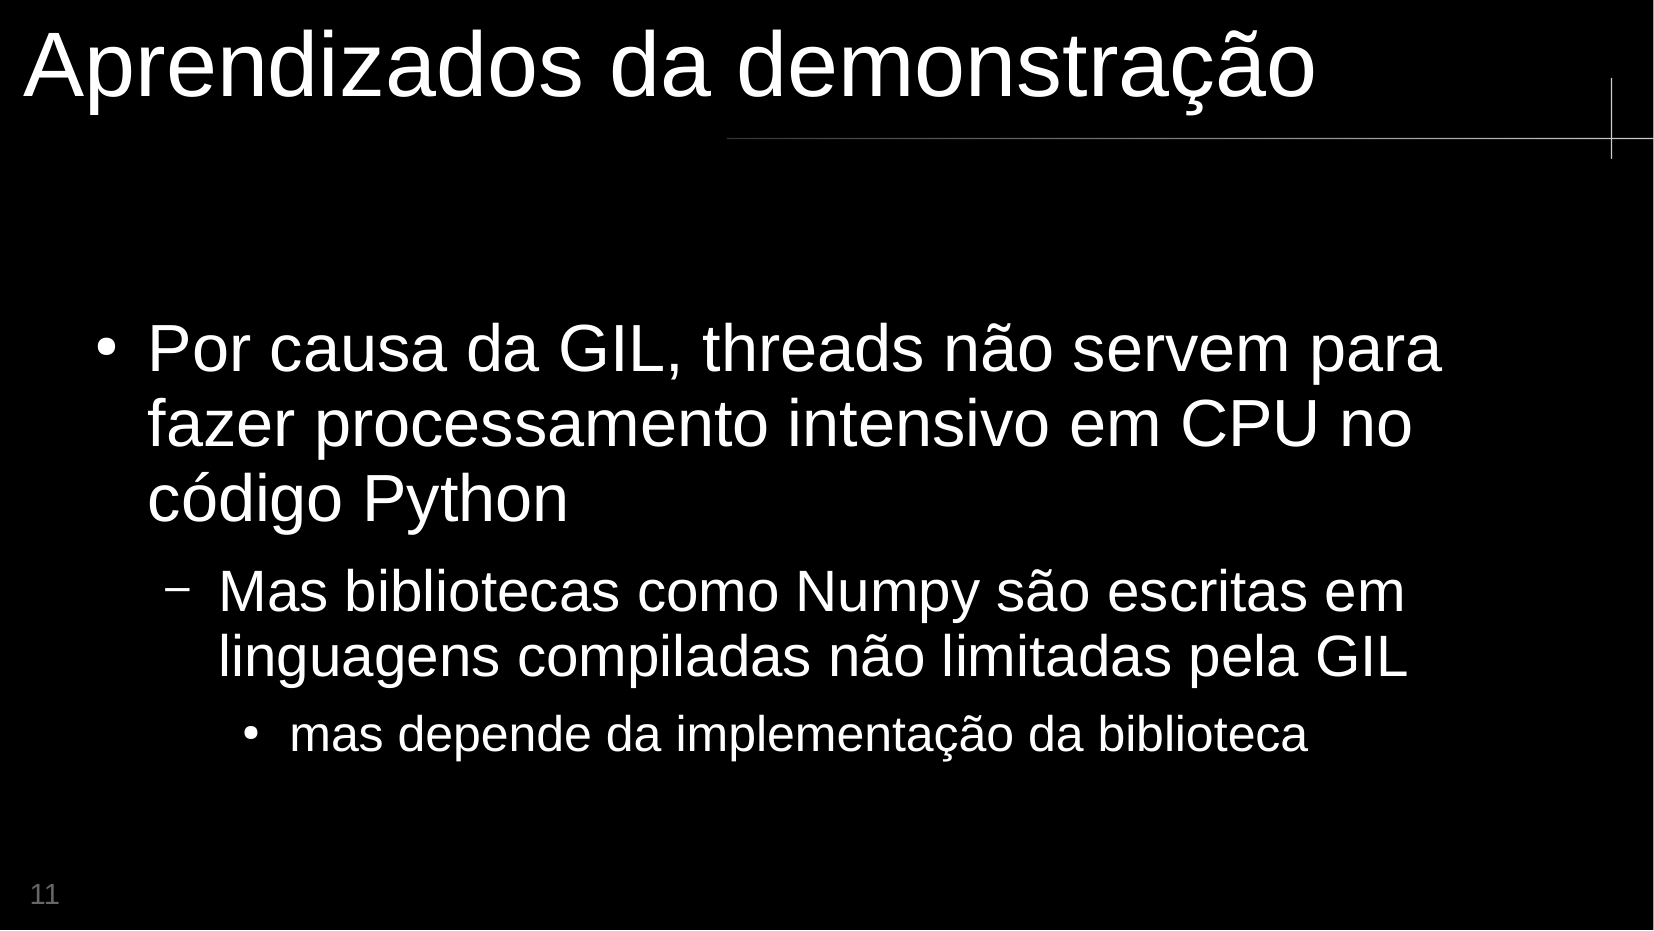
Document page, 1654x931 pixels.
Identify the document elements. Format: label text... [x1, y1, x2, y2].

title Aprendizados da demonstração [23, 11, 1589, 119]
list Por causa da GIL, threads não servem para fazer processamento intensivo em CPU no código Python Mas bibliotecas como Numpy são escritas em linguagens compiladas não limitadas pela GIL mas depende da implementação da biblioteca [76, 206, 1565, 857]
